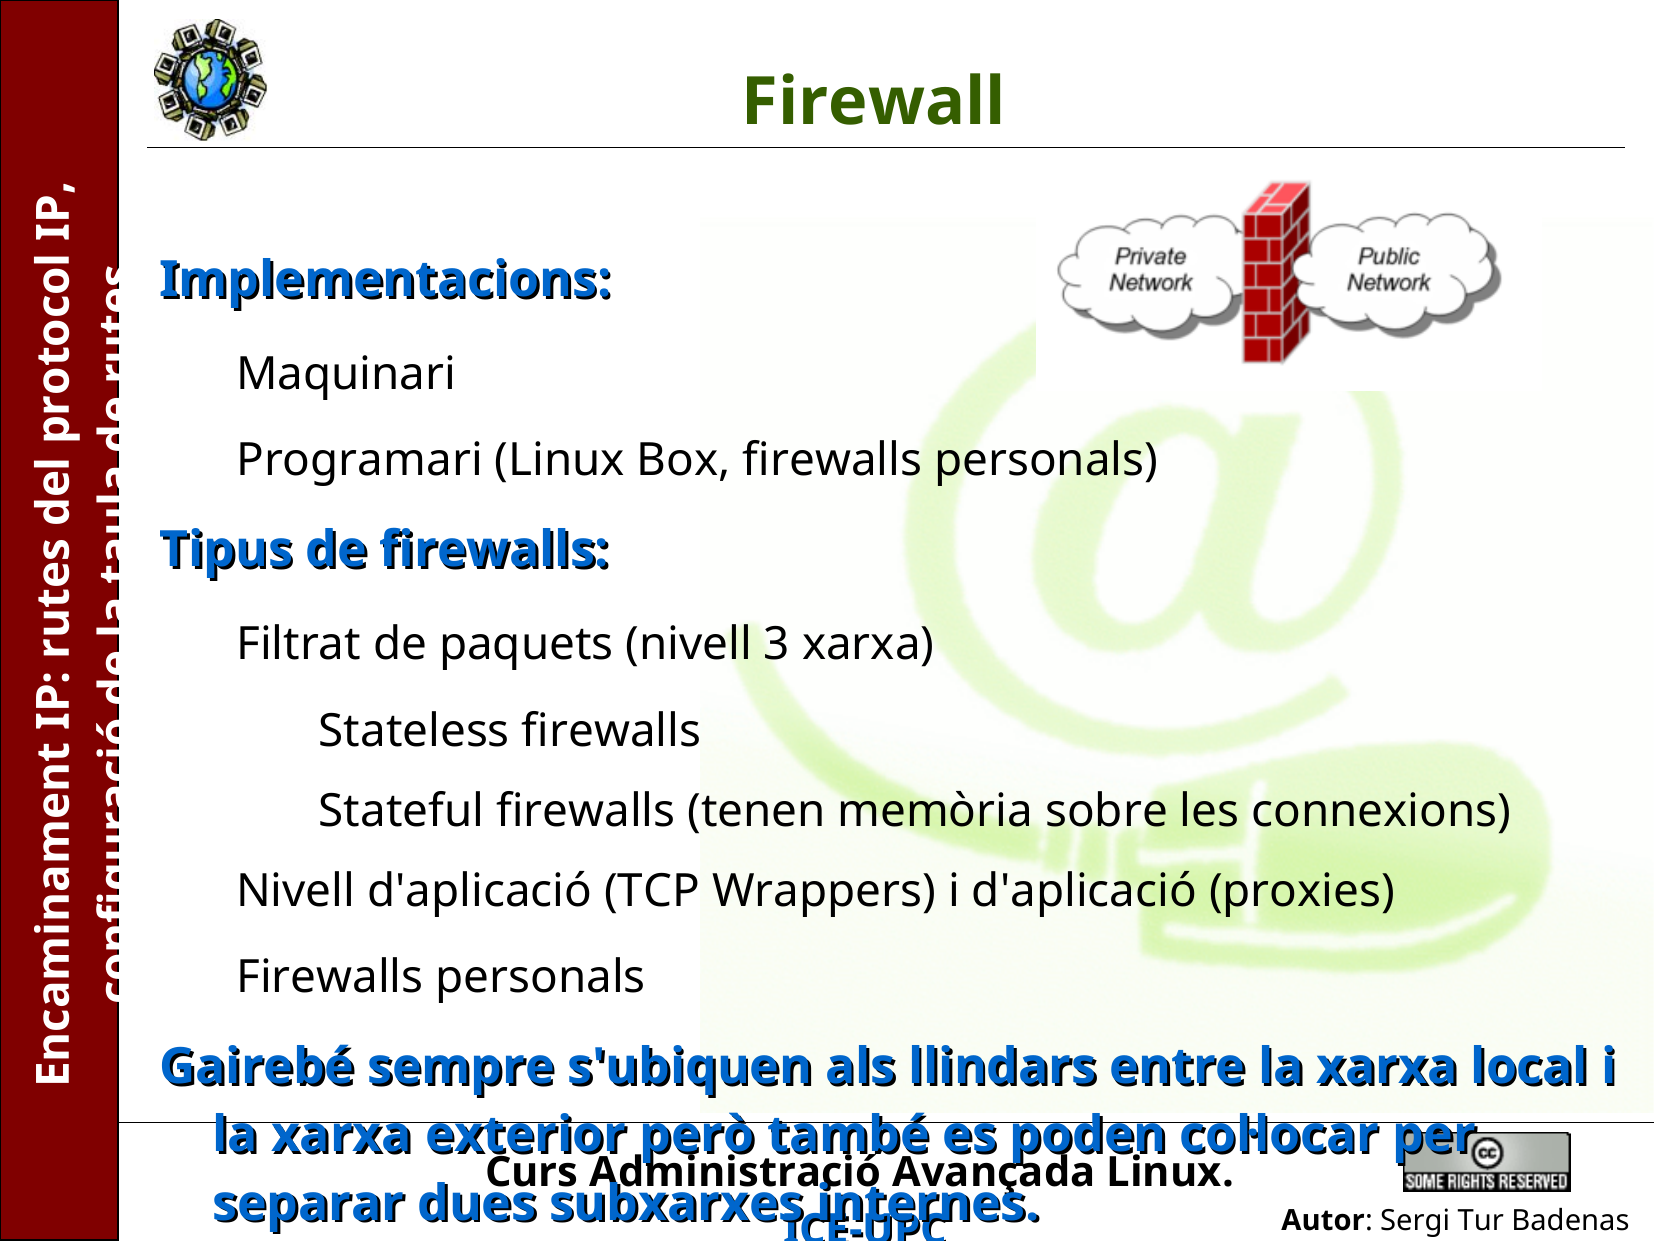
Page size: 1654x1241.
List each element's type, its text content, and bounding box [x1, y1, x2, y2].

list Implementacions: Maquinari Programari (Linux Box, firewalls personals) Tipus de firewalls: Filtrat de paquets (nivell 3 xarxa) Stateless firewalls Stateful firewalls (tenen memòria sobre les connexions) Nivell d'aplicació (TCP Wrappers) i d'aplicació (proxies) Firewalls personals Gairebé sempre s'ubiquen als llindars entre la xarxa local i la xarxa exterior però també es poden col·locar per separar dues subxarxes internes. [141, 242, 1630, 1078]
picture [1403, 1132, 1571, 1192]
picture [700, 155, 1654, 1113]
picture [154, 19, 268, 56]
title Firewall [129, 56, 1619, 141]
picture [1405, 1132, 1414, 1145]
